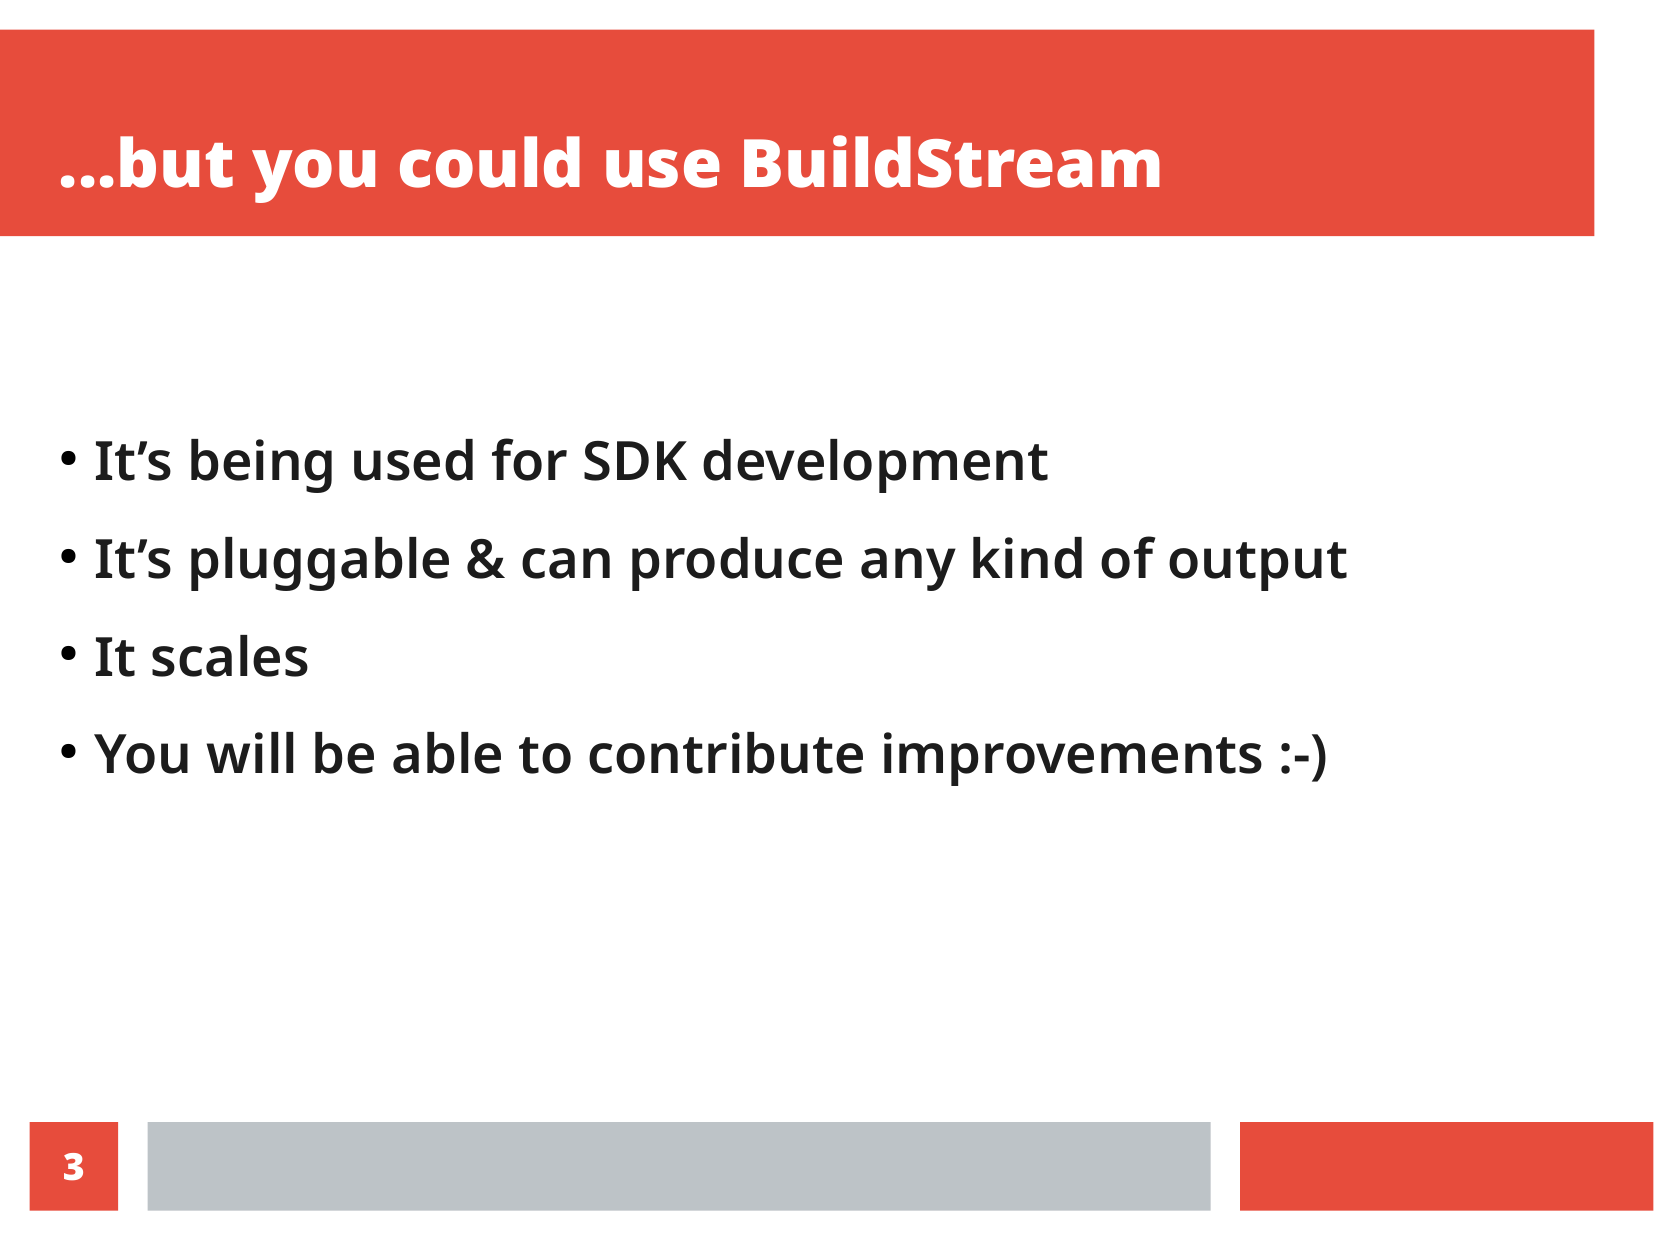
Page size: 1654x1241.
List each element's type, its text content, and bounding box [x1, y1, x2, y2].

title ...but you could use BuildStream [59, 59, 1595, 207]
list It’s being used for SDK development It’s pluggable & can produce any kind of output It scales You will be able to contribute improvements :-) [59, 324, 1565, 1093]
